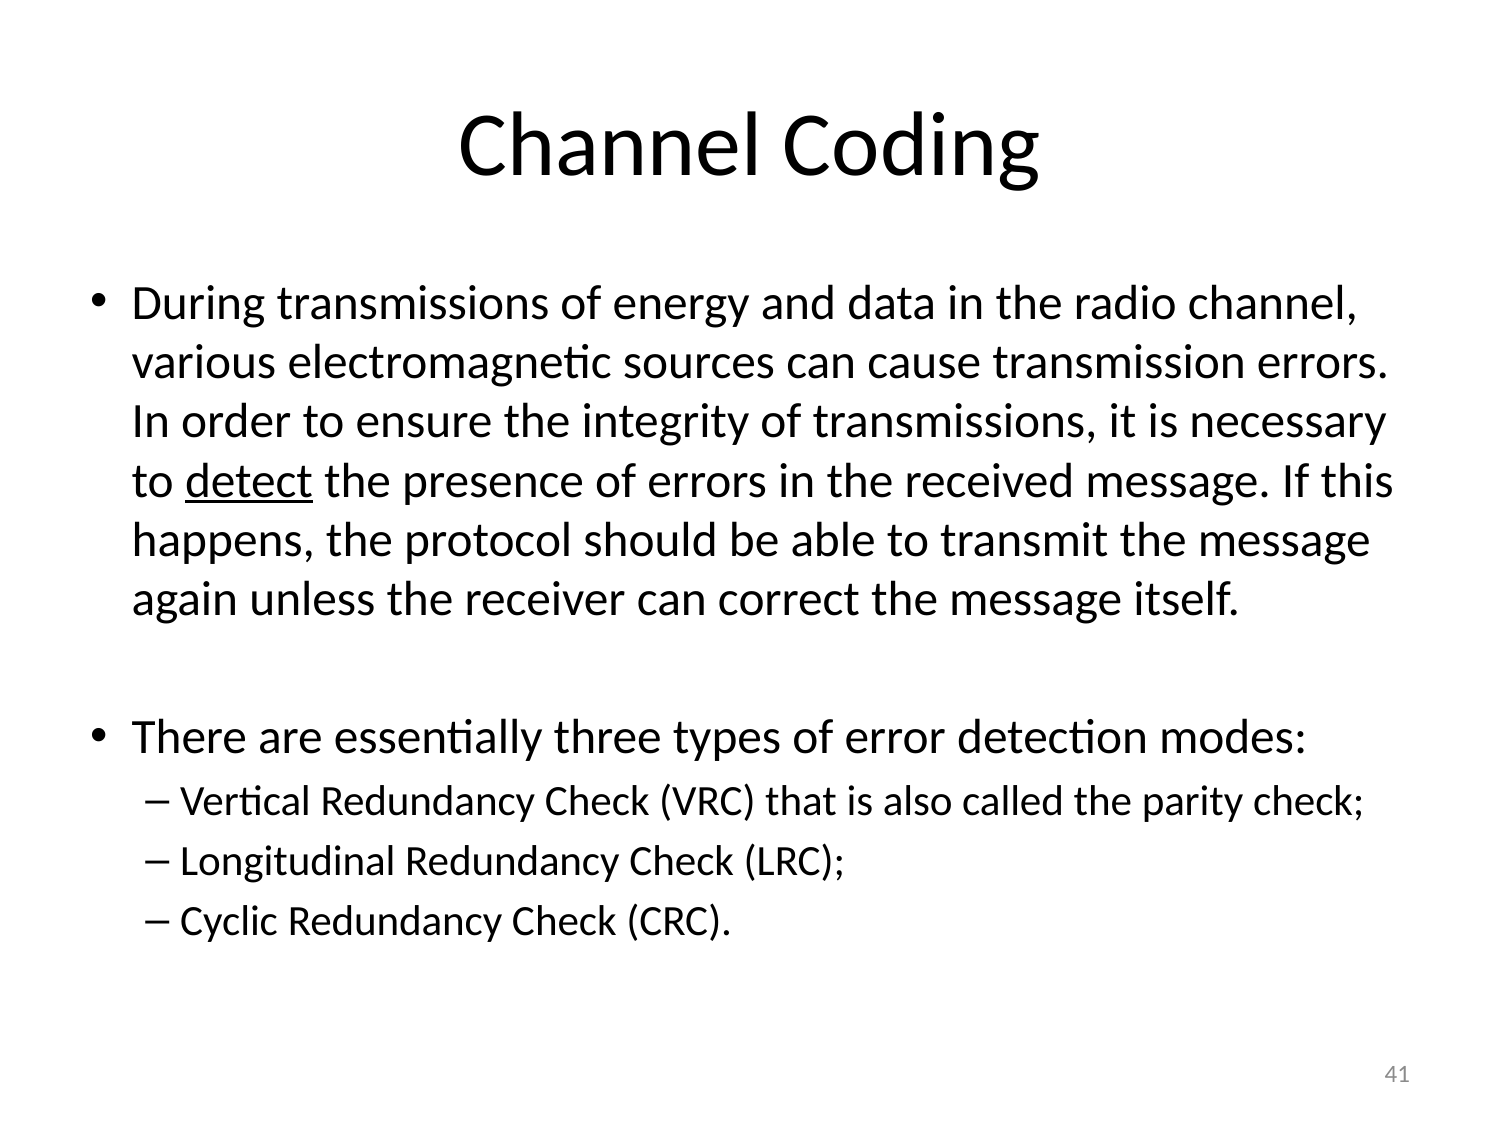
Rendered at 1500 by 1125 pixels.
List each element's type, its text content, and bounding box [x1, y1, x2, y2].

title Channel Coding [75, 45, 1425, 233]
slide_number <number> [1074, 1042, 1425, 1103]
list During transmissions of energy and data in the radio channel, various electromagnetic sources can cause transmission errors. In order to ensure the integrity of transmissions, it is necessary to detect the presence of errors in the received message. If this happens, the protocol should be able to transmit the message again unless the receiver can correct the message itself. There are essentially three types of error detection modes: Vertical Redundancy Check (VRC) that is also called the parity check; Longitudinal Redundancy Check (LRC); Cyclic Redundancy Check (CRC). [75, 262, 1425, 1005]
